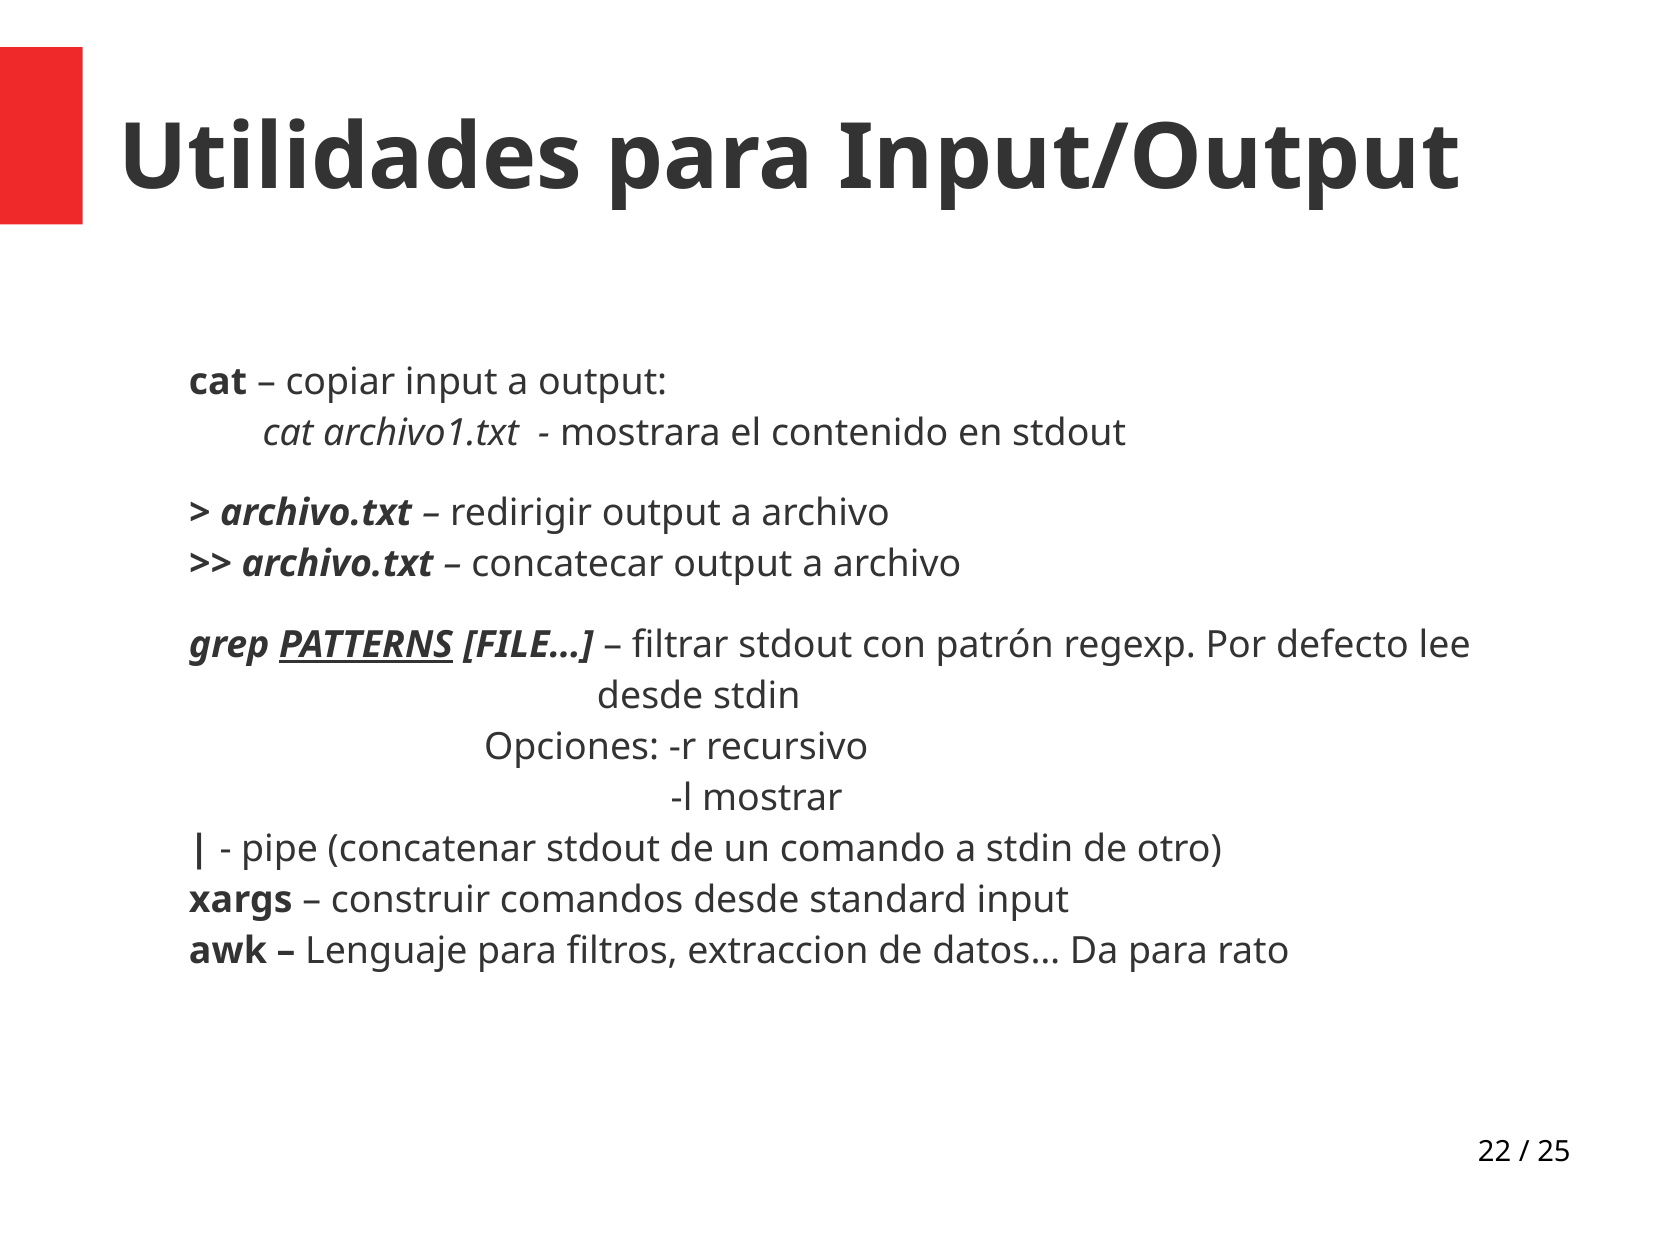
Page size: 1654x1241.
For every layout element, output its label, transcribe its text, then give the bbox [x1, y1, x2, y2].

title Utilidades para Input/Output [118, 49, 1571, 257]
list cat – copiar input a output: cat archivo1.txt - mostrara el contenido en stdout > archivo.txt – redirigir output a archivo >> archivo.txt – concatecar output a archivo grep PATTERNS [FILE…] – filtrar stdout con patrón regexp. Por defecto lee desde stdin Opciones: -r recursivo -l mostrar | - pipe (concatenar stdout de un comando a stdin de otro) xargs – construir comandos desde standard input awk – Lenguaje para filtros, extraccion de datos… Da para rato [118, 354, 1536, 1074]
